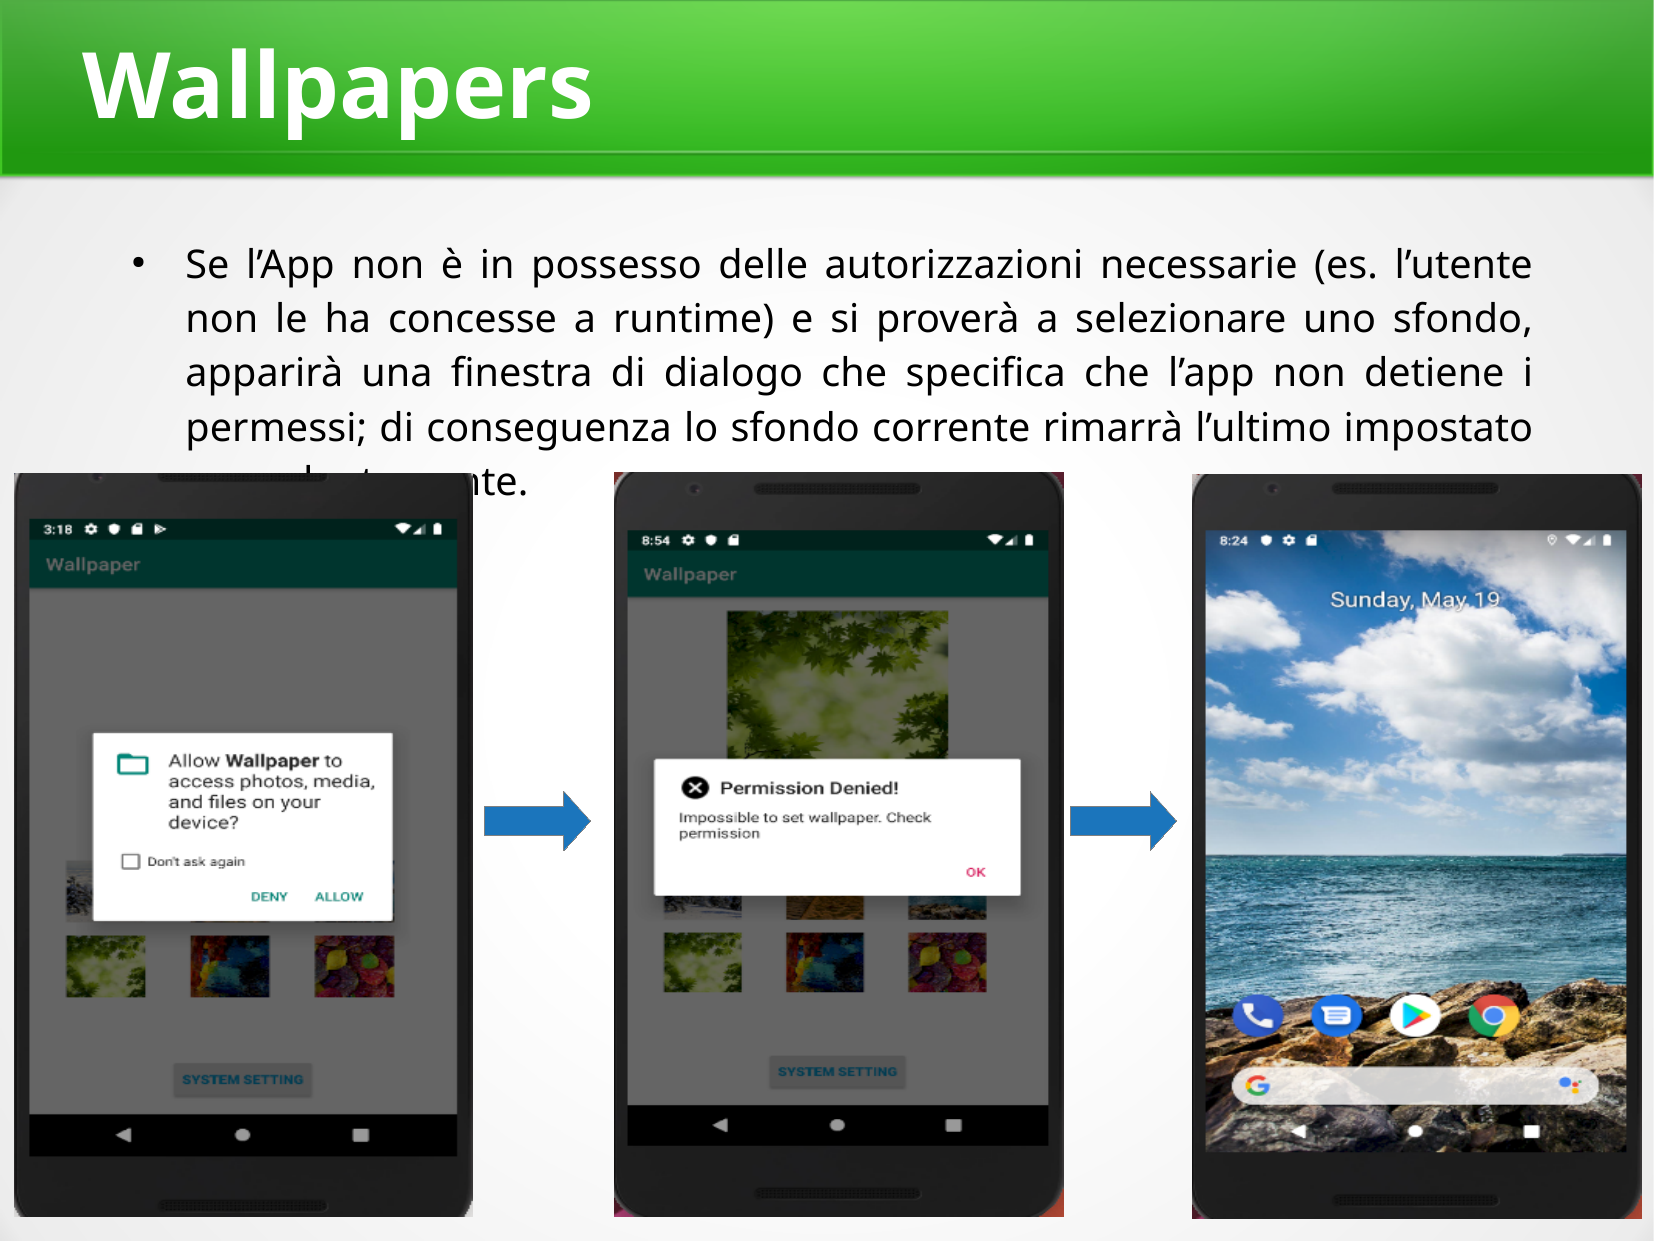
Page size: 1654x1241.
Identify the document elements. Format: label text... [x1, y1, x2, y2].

text_box [1070, 791, 1177, 851]
text_box [484, 791, 591, 851]
list Se l’App non è in possesso delle autorizzazioni necessarie (es. l’utente non le ha concesse a runtime) e si proverà a selezionare uno sfondo, apparirà una finestra di dialogo che specifica che l’app non detiene i permessi; di conseguenza lo sfondo corrente rimarrà l’ultimo impostato precedentemente. [118, 153, 1536, 508]
picture [0, 0, 1654, 1241]
title Wallpapers [82, 11, 1571, 154]
